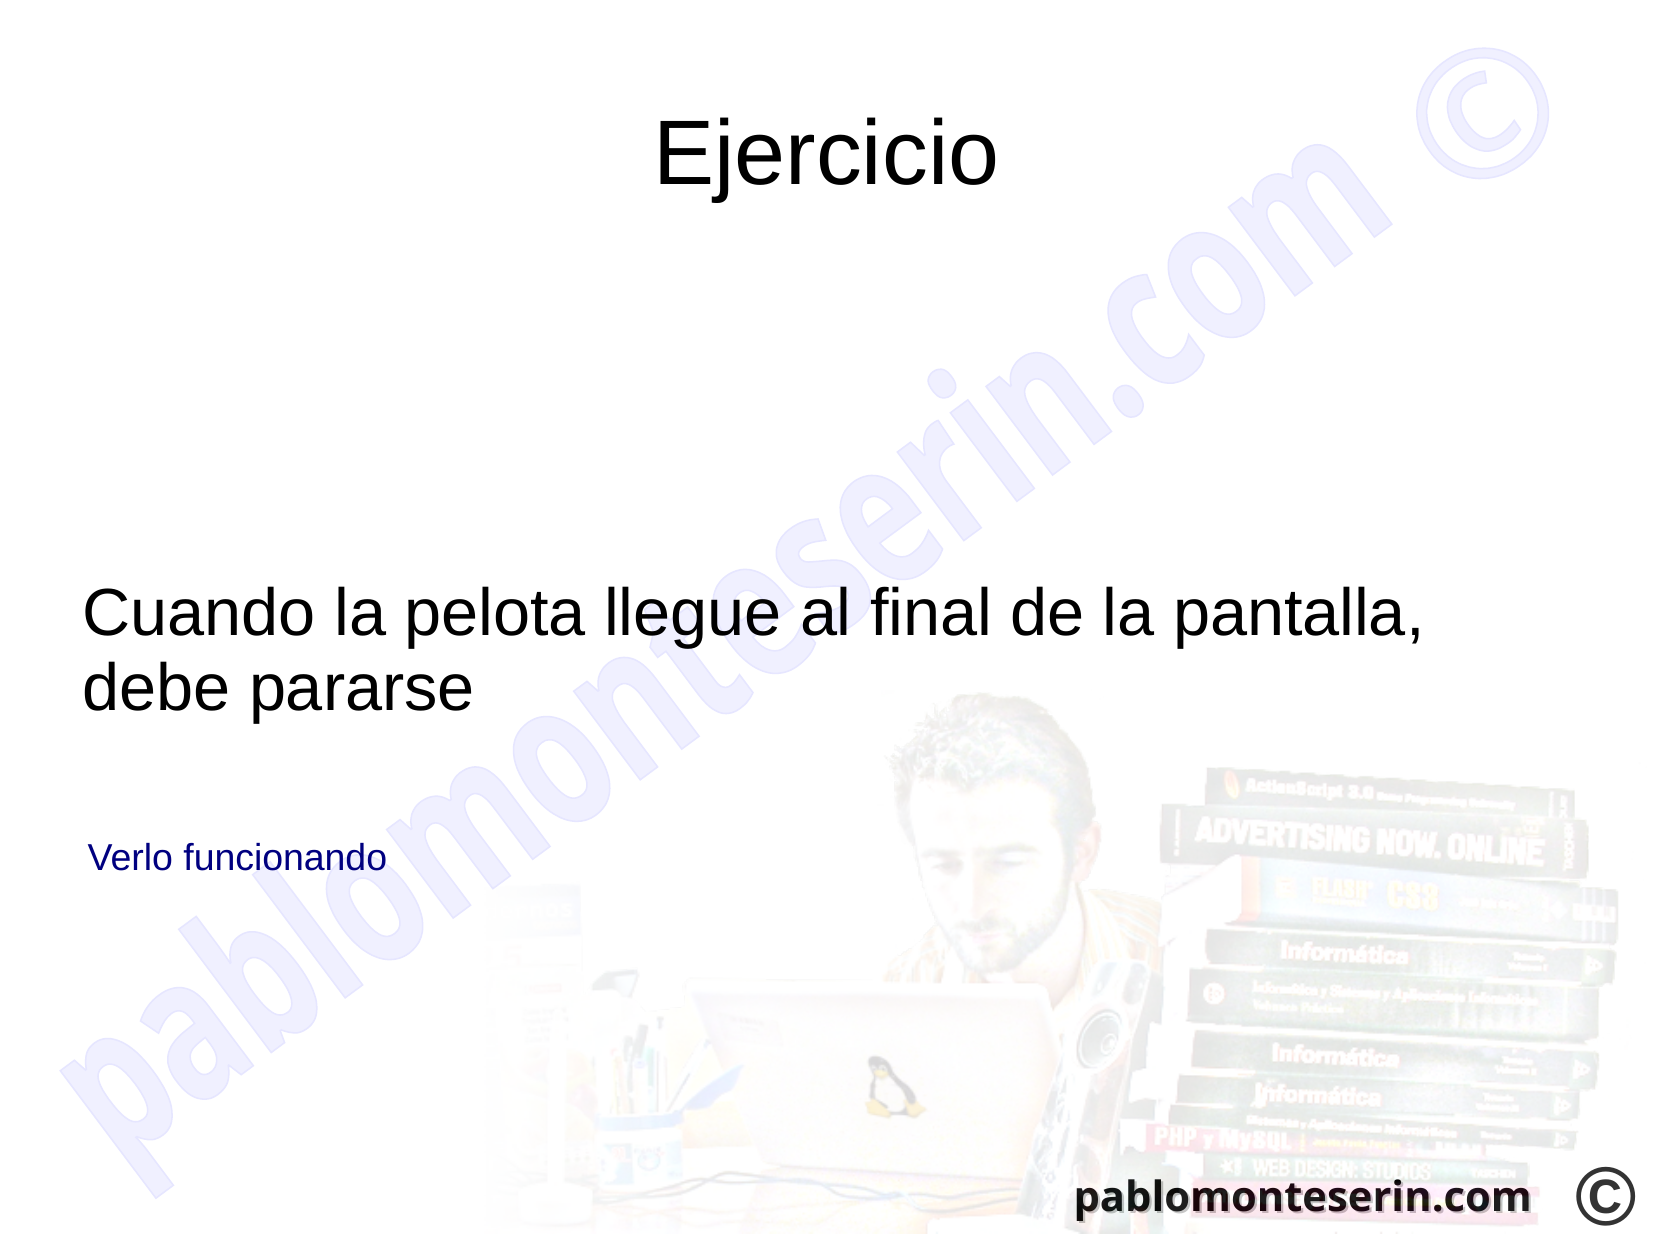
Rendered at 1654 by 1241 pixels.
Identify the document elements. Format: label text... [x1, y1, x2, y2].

subtitle Cuando la pelota llegue al final de la pantalla, debe pararse [82, 290, 1571, 1010]
picture [468, 674, 1654, 1234]
text_box Verlo funcionando [72, 829, 402, 886]
title Ejercicio [82, 49, 1571, 257]
